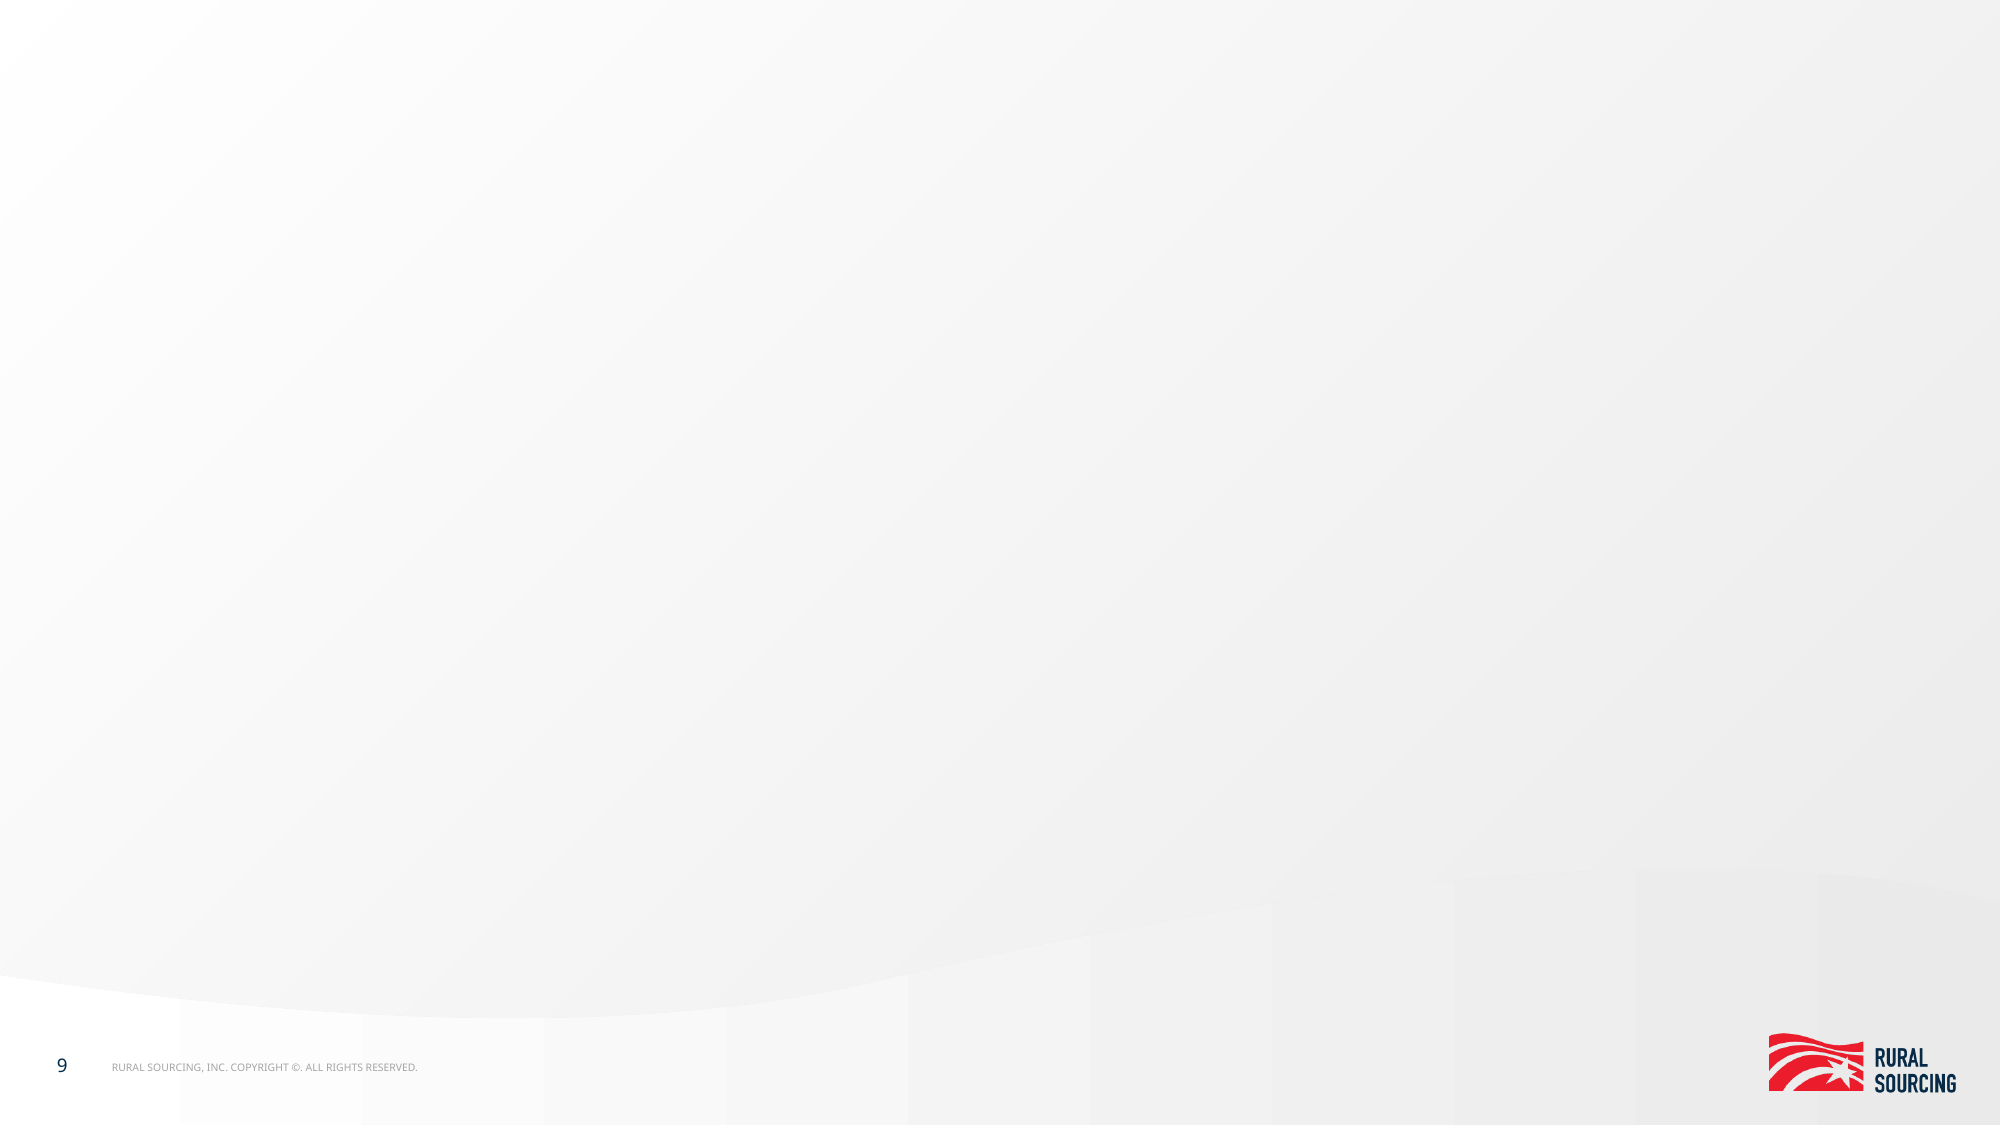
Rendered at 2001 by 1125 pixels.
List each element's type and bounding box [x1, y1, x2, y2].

picture [1769, 1033, 1956, 1093]
